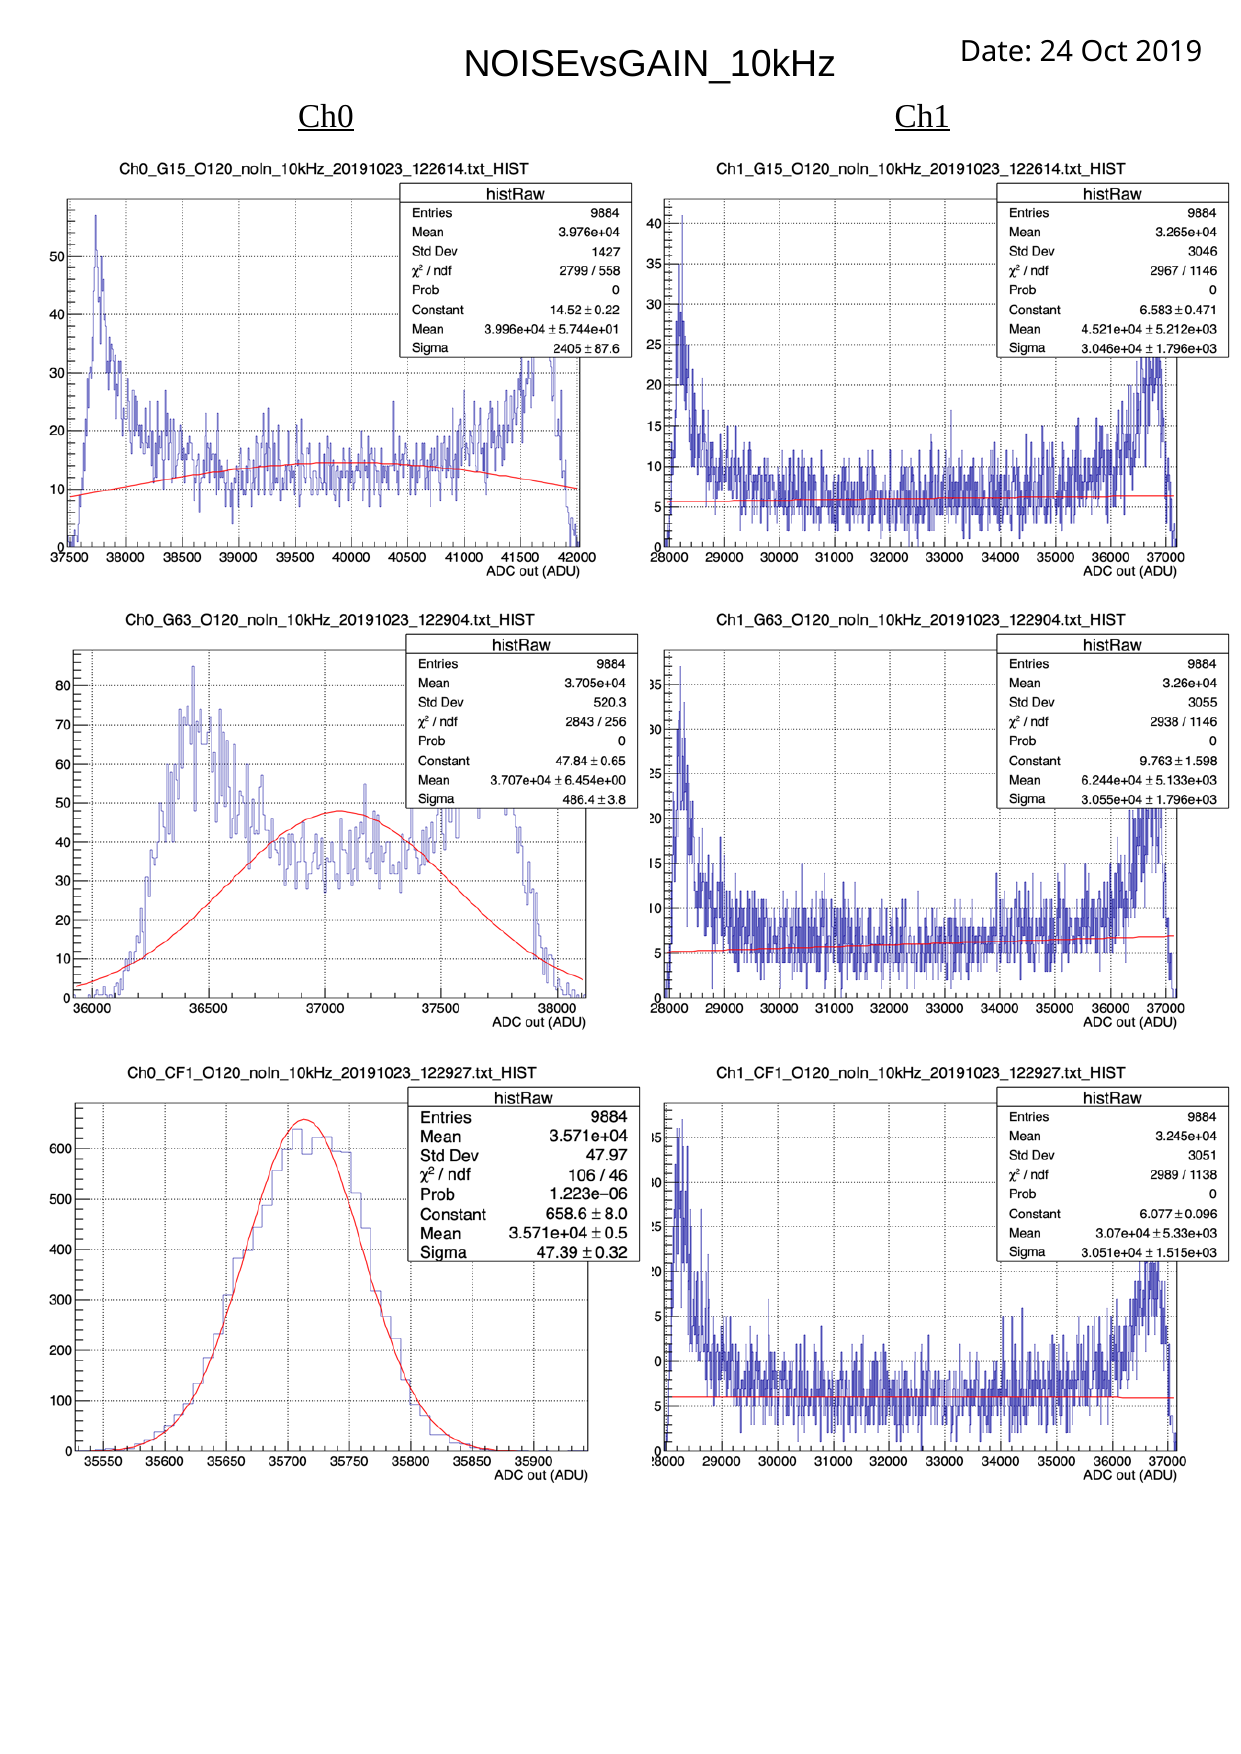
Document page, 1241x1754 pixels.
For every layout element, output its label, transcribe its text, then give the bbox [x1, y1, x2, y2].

picture [3, 155, 1241, 591]
text_box Date: 24 Oct 2019 [944, 22, 1223, 71]
picture [11, 1059, 1241, 1495]
picture [9, 606, 1241, 1042]
text_box Ch0 [283, 89, 369, 142]
text_box NOISEvsGAIN_10kHz [448, 35, 852, 93]
text_box Ch1 [879, 89, 966, 142]
